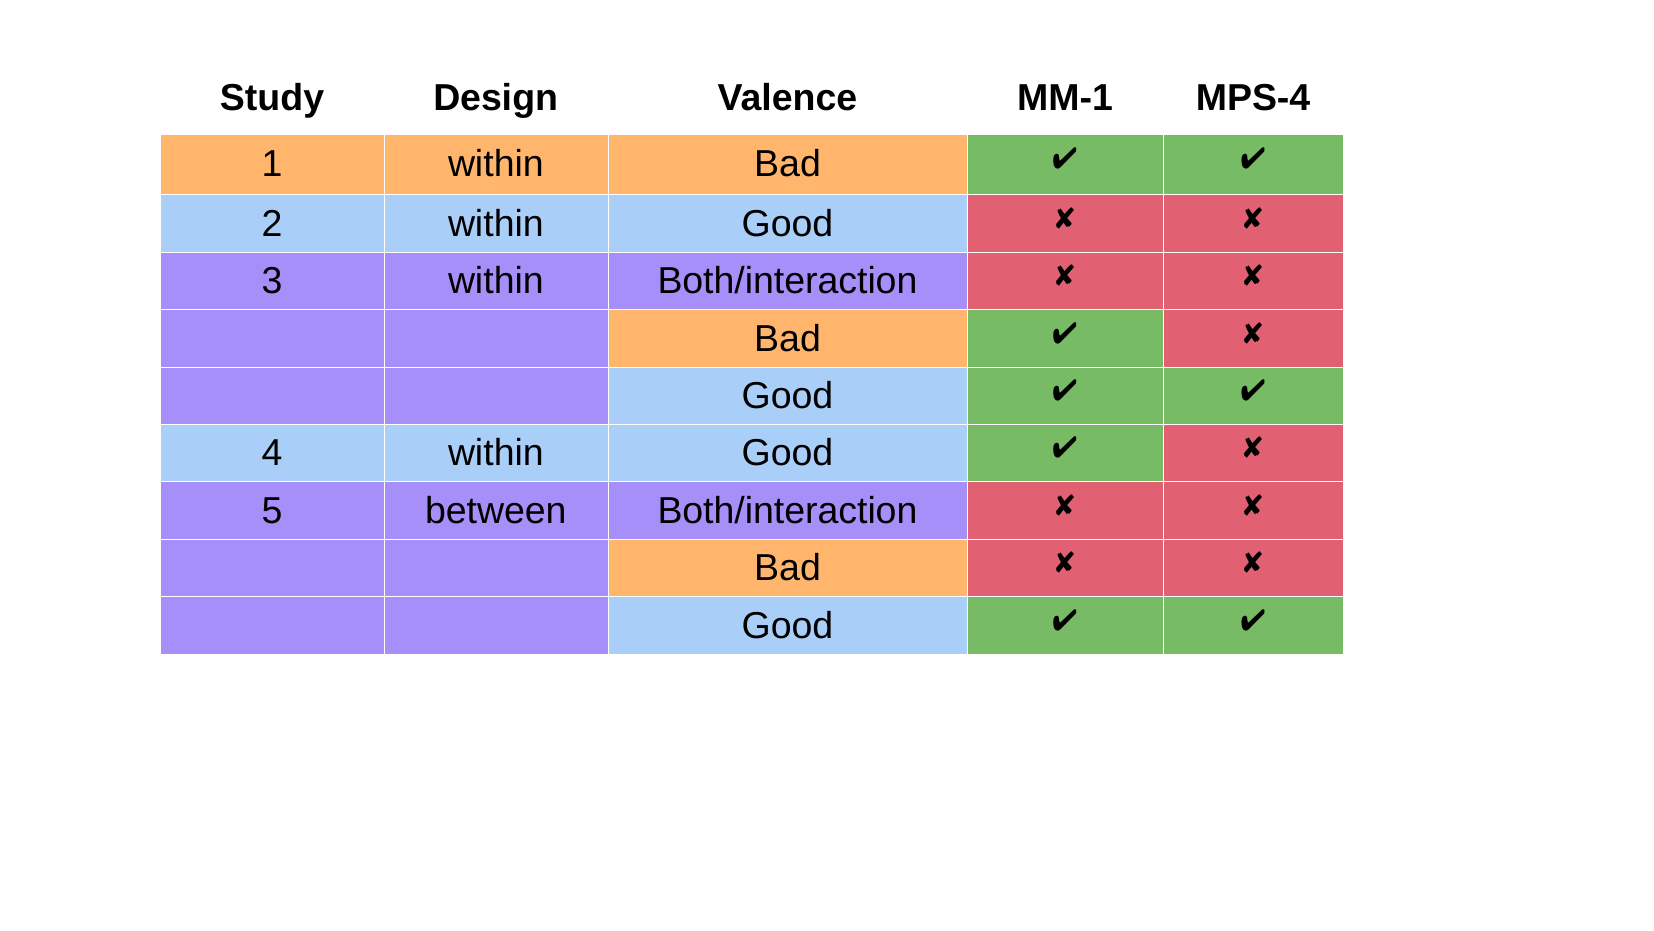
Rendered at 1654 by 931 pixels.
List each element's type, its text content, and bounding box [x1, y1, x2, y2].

table_cell ✘ [968, 482, 1163, 539]
table_cell 3 [161, 253, 384, 309]
table_cell ✔ [1164, 135, 1343, 194]
table_cell Good [609, 368, 967, 424]
table_cell Both/interaction [609, 482, 967, 539]
table_cell within [385, 425, 608, 481]
table_header Valence [609, 70, 967, 134]
table_cell [385, 540, 608, 596]
table_cell within [385, 135, 608, 194]
table_cell [161, 540, 384, 596]
table_cell Bad [609, 540, 967, 596]
table_cell ✘ [1164, 540, 1343, 596]
table_header MM-1 [968, 70, 1163, 134]
table_cell [385, 310, 608, 367]
table_cell within [385, 253, 608, 309]
table_cell within [385, 195, 608, 252]
table_header MPS-4 [1164, 70, 1343, 134]
table_cell ✘ [1164, 310, 1343, 367]
table_cell ✘ [968, 195, 1163, 252]
table_cell ✔ [1164, 597, 1343, 654]
table_cell [161, 597, 384, 654]
table_cell ✘ [1164, 195, 1343, 252]
table_cell [161, 310, 384, 367]
table_cell [385, 597, 608, 654]
table_cell Bad [609, 310, 967, 367]
table_header Design [385, 70, 608, 134]
table_cell ✘ [968, 540, 1163, 596]
table_cell ✔ [968, 425, 1163, 481]
table_cell ✔ [968, 135, 1163, 194]
table_cell 2 [161, 195, 384, 252]
table_cell ✘ [1164, 253, 1343, 309]
table_header Study [161, 70, 384, 134]
table_cell between [385, 482, 608, 539]
table_cell Good [609, 425, 967, 481]
table_cell ✔ [968, 597, 1163, 654]
table_cell 5 [161, 482, 384, 539]
table_cell Both/interaction [609, 253, 967, 309]
table_cell ✘ [1164, 482, 1343, 539]
table_cell 1 [161, 135, 384, 194]
table_cell [385, 368, 608, 424]
table_cell Bad [609, 135, 967, 194]
table_cell Good [609, 597, 967, 654]
table_cell [161, 368, 384, 424]
table_cell 4 [161, 425, 384, 481]
table_cell ✔ [968, 310, 1163, 367]
table_cell ✘ [968, 253, 1163, 309]
table_cell ✔ [1164, 368, 1343, 424]
table_cell ✔ [968, 368, 1163, 424]
table_cell ✘ [1164, 425, 1343, 481]
table_cell Good [609, 195, 967, 252]
